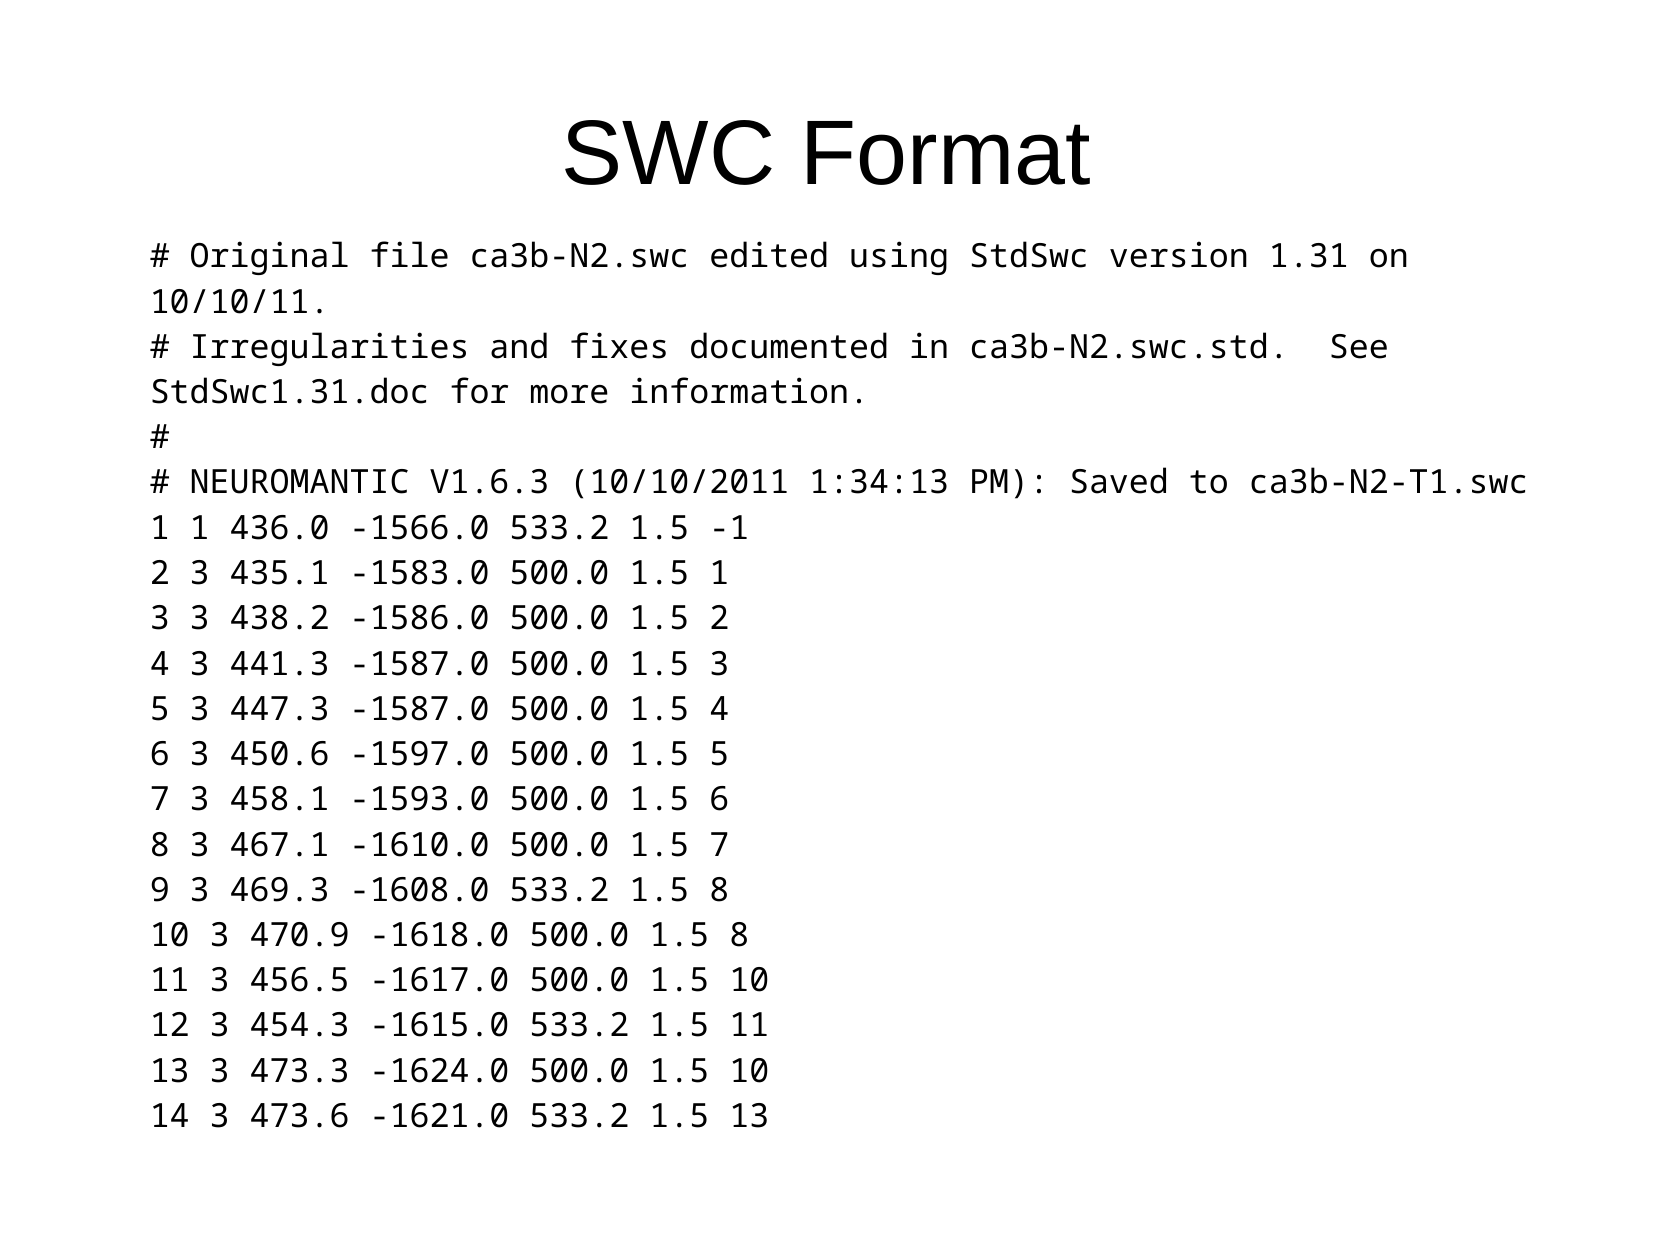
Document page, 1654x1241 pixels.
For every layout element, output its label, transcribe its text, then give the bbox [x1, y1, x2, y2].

title SWC Format [82, 49, 1571, 257]
text_box # Original file ca3b-N2.swc edited using StdSwc version 1.31 on 10/10/11. # Irregularities and fixes documented in ca3b-N2.swc.std. See StdSwc1.31.doc for more information. # # NEUROMANTIC V1.6.3 (10/10/2011 1:34:13 PM): Saved to ca3b-N2-T1.swc 1 1 436.0 -1566.0 533.2 1.5 -1 2 3 435.1 -1583.0 500.0 1.5 1 3 3 438.2 -1586.0 500.0 1.5 2 4 3 441.3 -1587.0 500.0 1.5 3 5 3 447.3 -1587.0 500.0 1.5 4 6 3 450.6 -1597.0 500.0 1.5 5 7 3 458.1 -1593.0 500.0 1.5 6 8 3 467.1 -1610.0 500.0 1.5 7 9 3 469.3 -1608.0 533.2 1.5 8 10 3 470.9 -1618.0 500.0 1.5 8 11 3 456.5 -1617.0 500.0 1.5 10 12 3 454.3 -1615.0 533.2 1.5 11 13 3 473.3 -1624.0 500.0 1.5 10 14 3 473.6 -1621.0 533.2 1.5 13 [135, 225, 1546, 1091]
